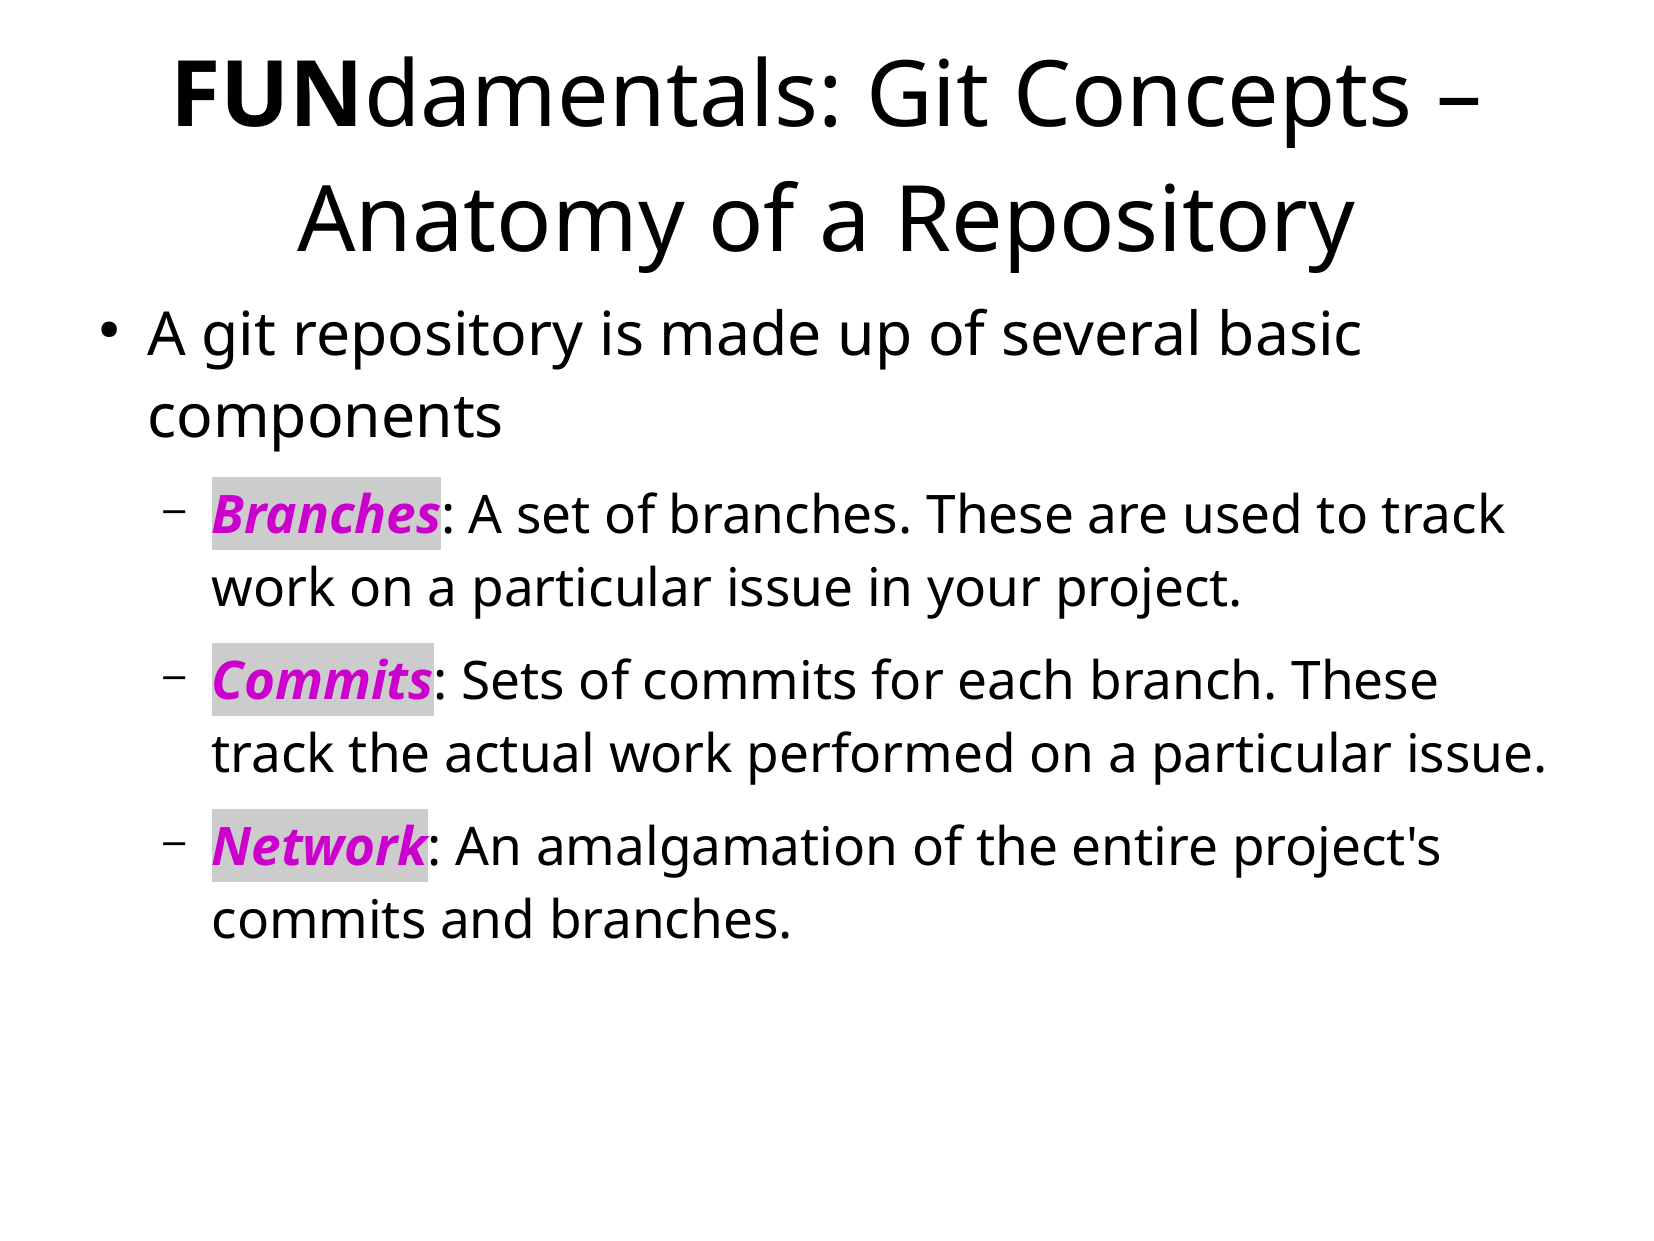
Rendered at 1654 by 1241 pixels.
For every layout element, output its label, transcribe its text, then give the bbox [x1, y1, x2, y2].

list A git repository is made up of several basic components Branches: A set of branches. These are used to track work on a particular issue in your project. Commits: Sets of commits for each branch. These track the actual work performed on a particular issue. Network: An amalgamation of the entire project's commits and branches. [82, 290, 1571, 1010]
title FUNdamentals: Git Concepts – Anatomy of a Repository [82, 27, 1571, 279]
